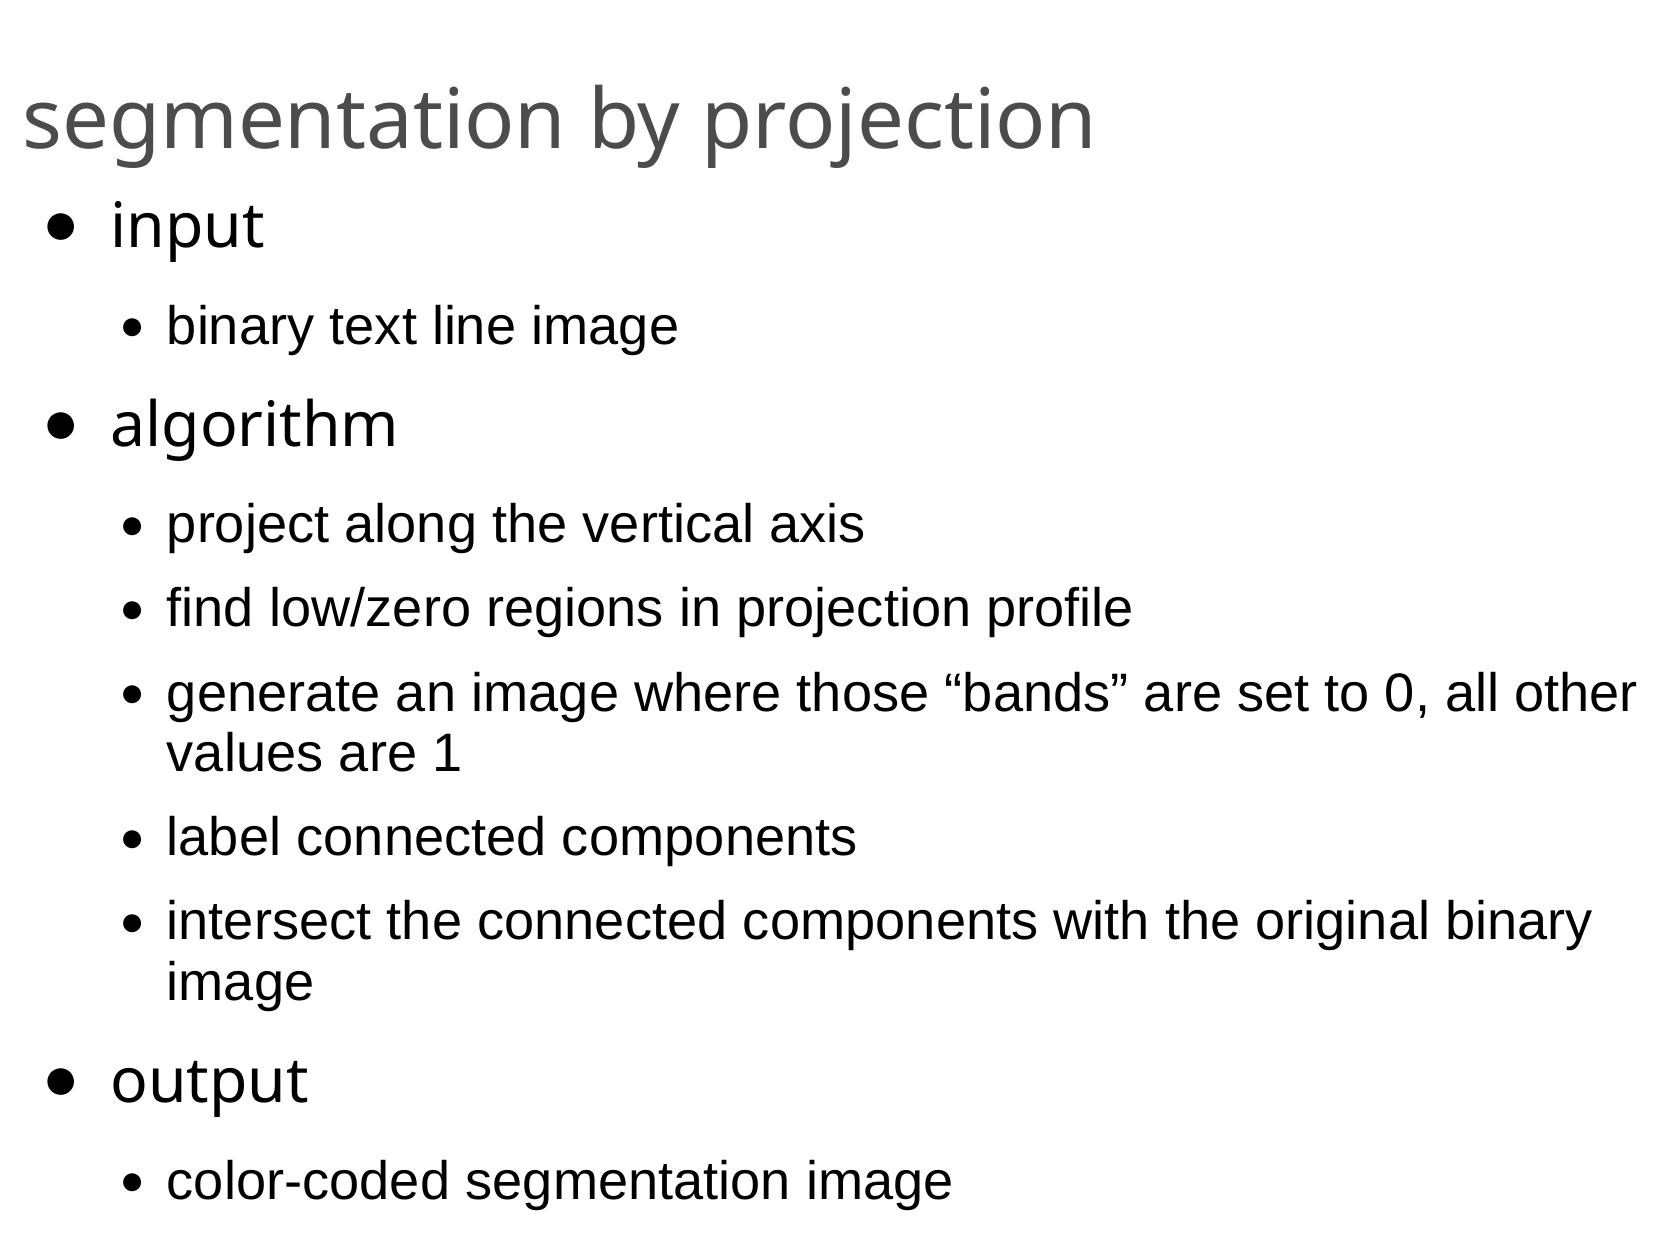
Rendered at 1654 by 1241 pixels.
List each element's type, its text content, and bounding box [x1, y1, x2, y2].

title segmentation by projection [22, 19, 1654, 213]
list input binary text line image algorithm project along the vertical axis find low/zero regions in projection profile generate an image where those “bands” are set to 0, all other values are 1 label connected components intersect the connected components with the original binary image output color-coded segmentation image [25, 176, 1654, 1216]
